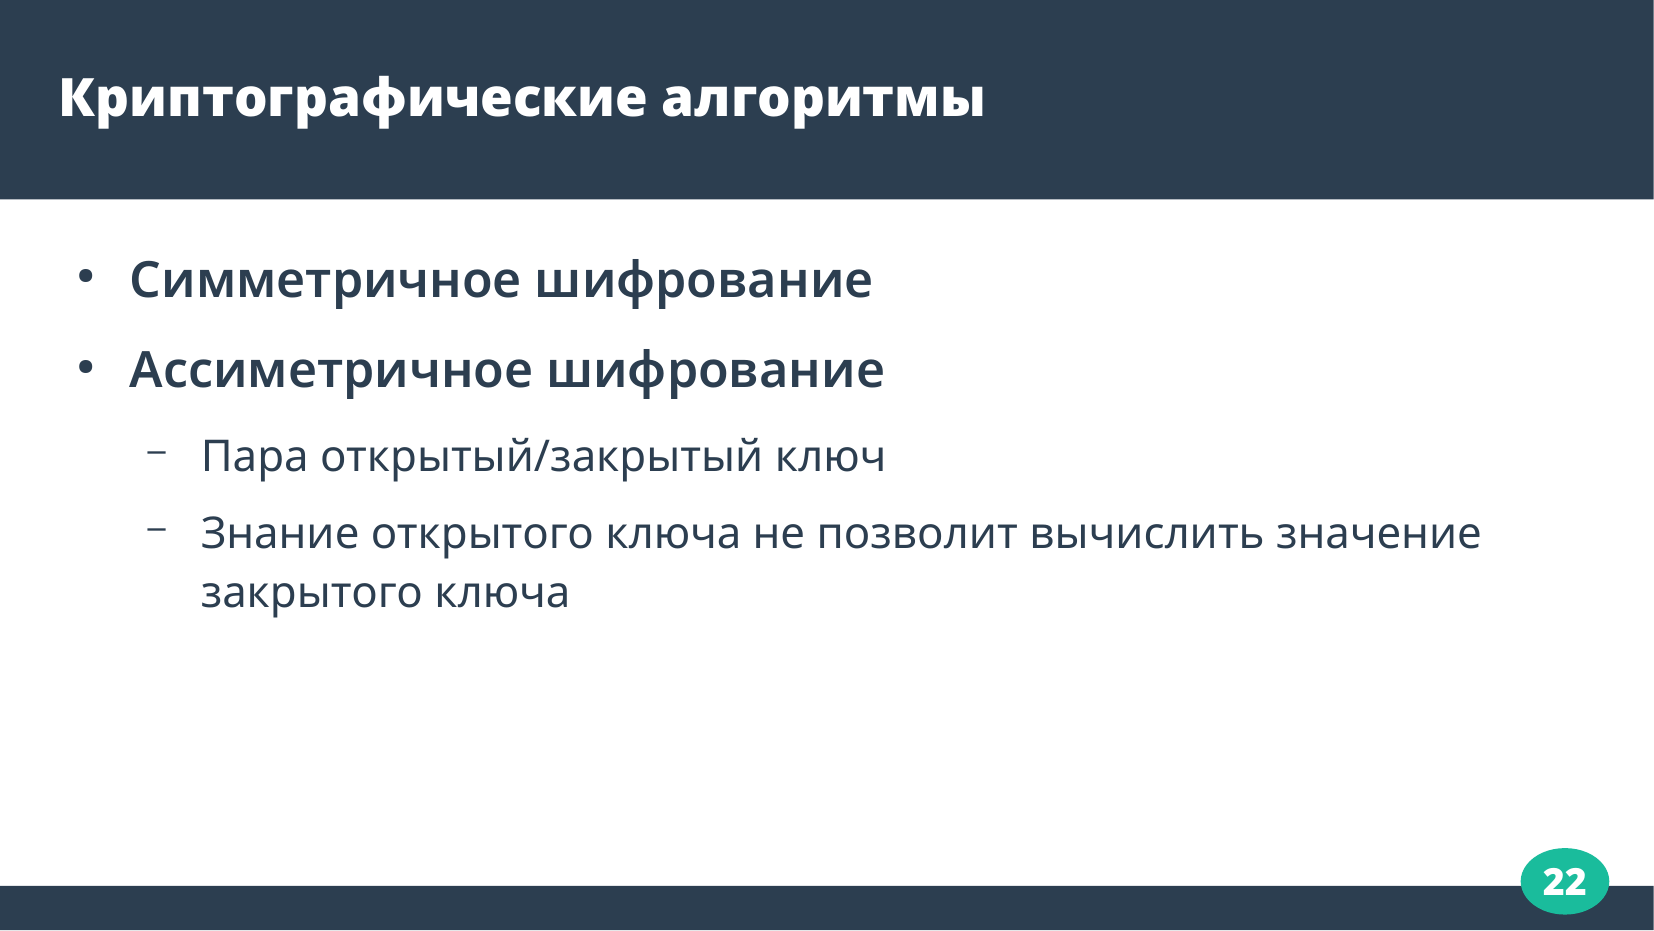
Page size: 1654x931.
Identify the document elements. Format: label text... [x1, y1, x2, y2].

list Симметричное шифрование Ассиметричное шифрование Пара открытый/закрытый ключ Знание открытого ключа не позволит вычислить значение закрытого ключа [59, 243, 1595, 864]
title Криптографические алгоритмы [59, 37, 1595, 155]
